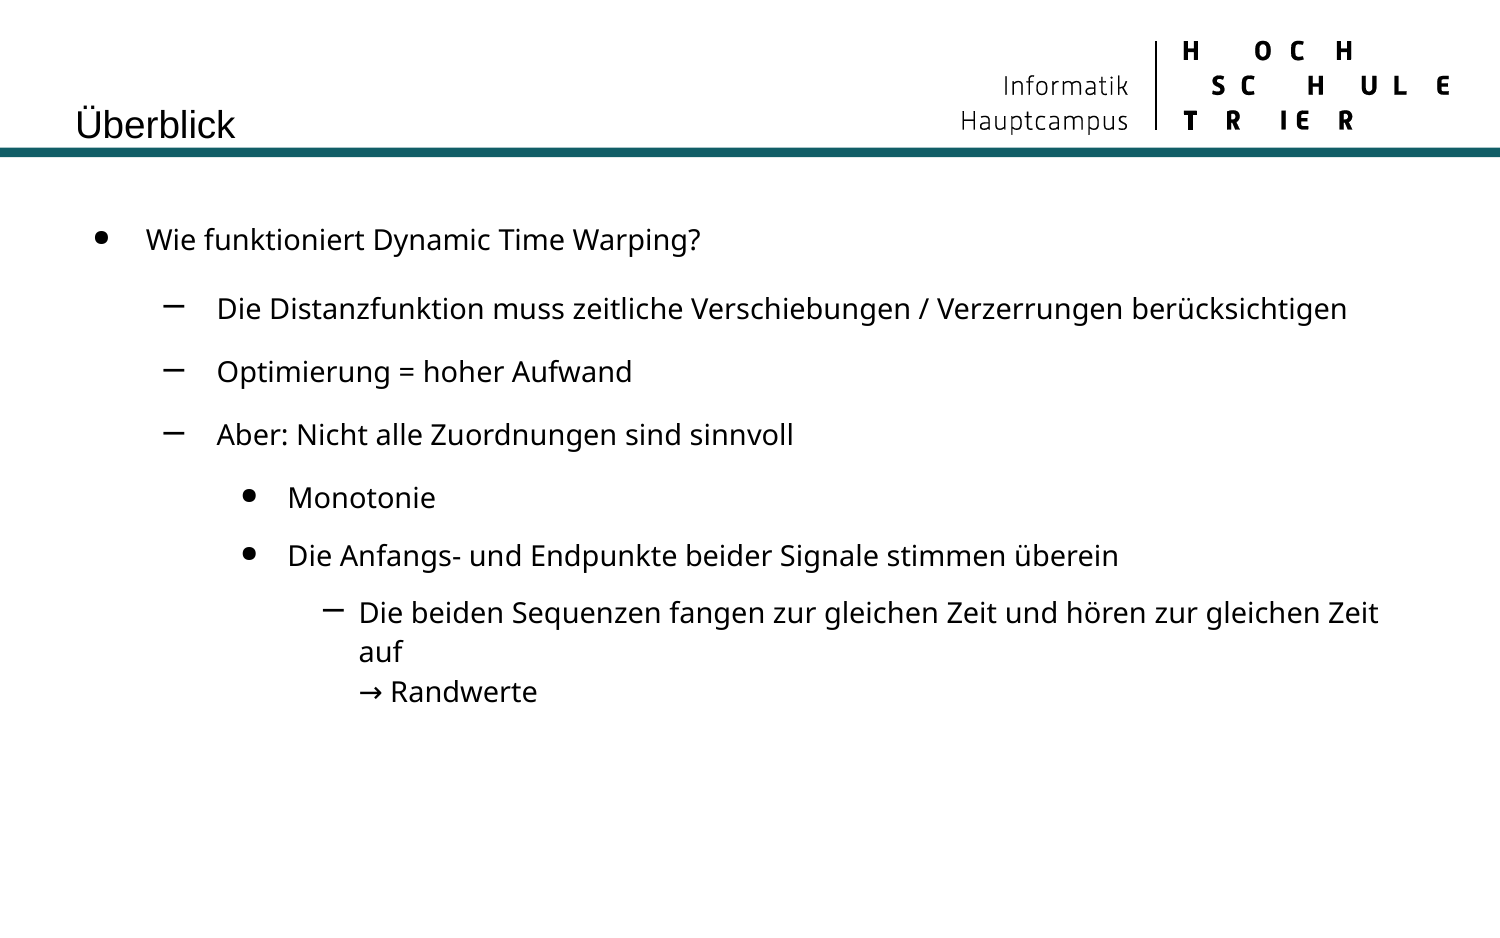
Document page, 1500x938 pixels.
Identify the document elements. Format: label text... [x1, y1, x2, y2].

title Überblick [75, 37, 1425, 194]
list Wie funktioniert Dynamic Time Warping? Die Distanzfunktion muss zeitliche Verschiebungen / Verzerrungen berücksichtigen Optimierung = hoher Aufwand Aber: Nicht alle Zuordnungen sind sinnvoll Monotonie Die Anfangs- und Endpunkte beider Signale stimmen überein Die beiden Sequenzen fangen zur gleichen Zeit und hören zur gleichen Zeit auf → Randwerte [75, 219, 1425, 863]
